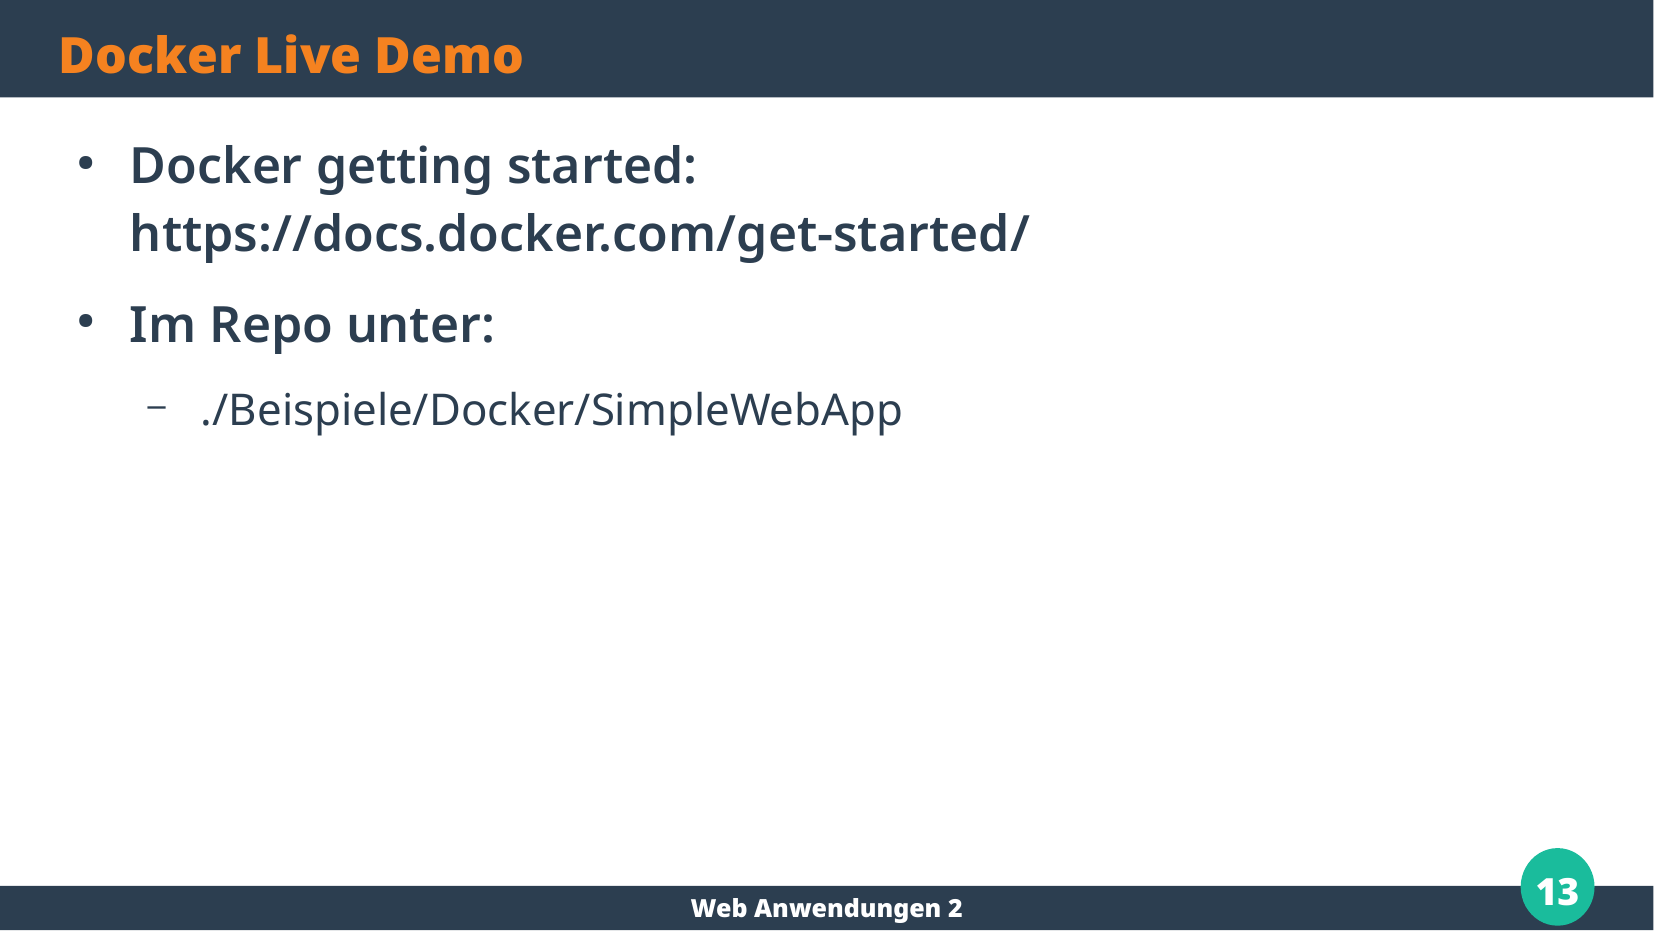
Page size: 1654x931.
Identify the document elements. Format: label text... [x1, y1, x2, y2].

list Docker getting started: https://docs.docker.com/get-started/ Im Repo unter: ./Beispiele/Docker/SimpleWebApp [59, 129, 1595, 864]
title Docker Live Demo [59, 8, 1595, 89]
